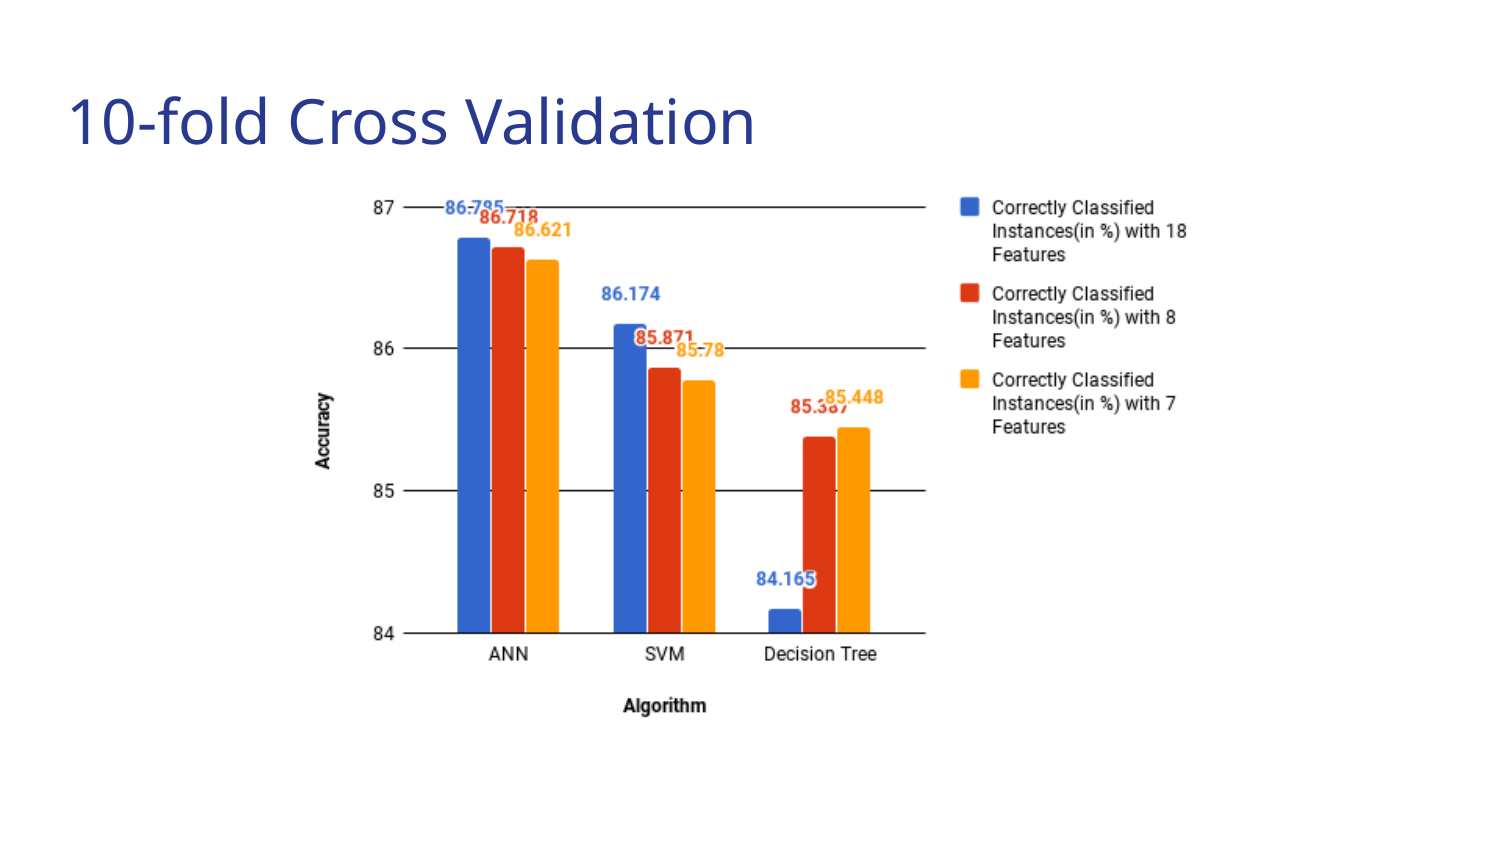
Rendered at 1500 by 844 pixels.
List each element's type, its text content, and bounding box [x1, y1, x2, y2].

title 10-fold Cross Validation [51, 67, 1449, 167]
picture [281, 166, 1219, 747]
